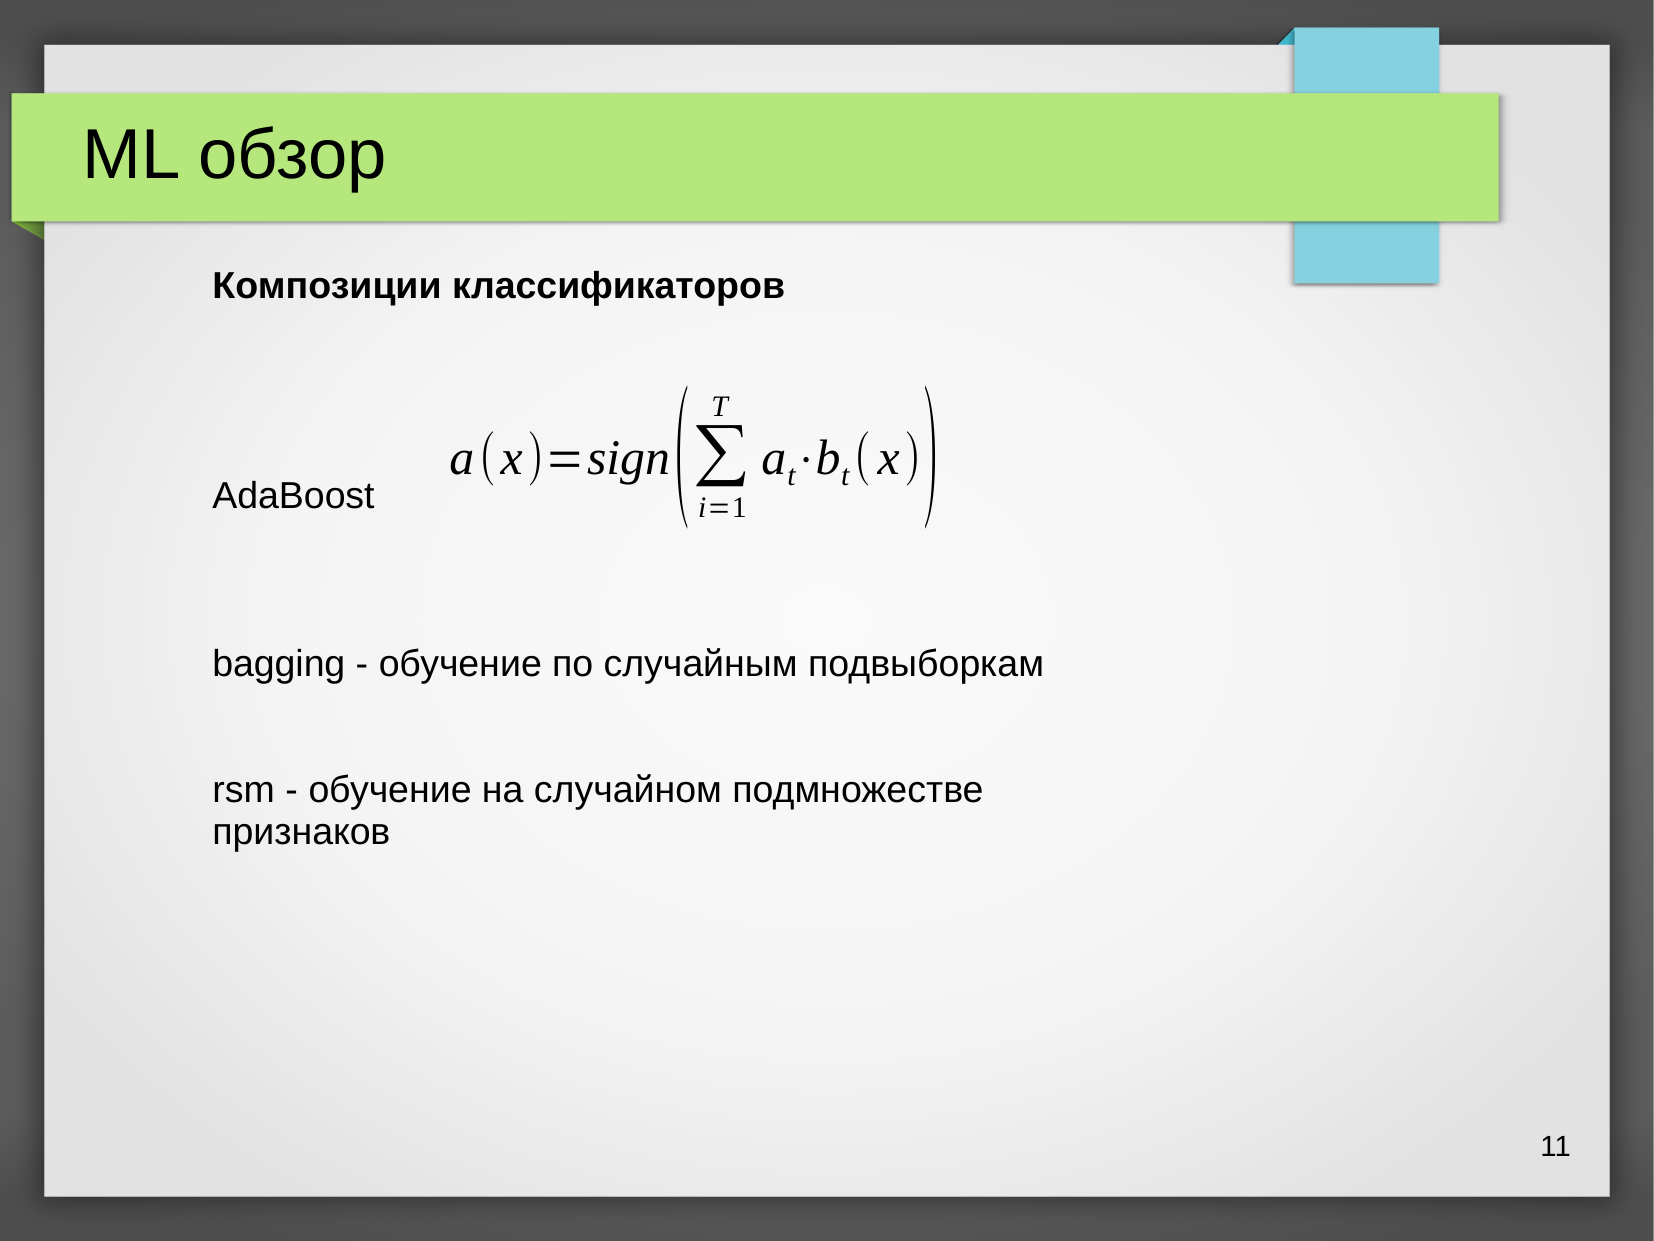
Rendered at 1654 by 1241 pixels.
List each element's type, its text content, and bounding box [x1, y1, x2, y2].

title ML обзор [82, 118, 1406, 189]
chart [442, 382, 945, 532]
picture [0, 0, 1654, 1241]
text_box Композиции классификаторов AdaBoost bagging - обучение по случайным подвыборкам rsm - обучение на случайном подмножестве признаков [212, 264, 1075, 827]
